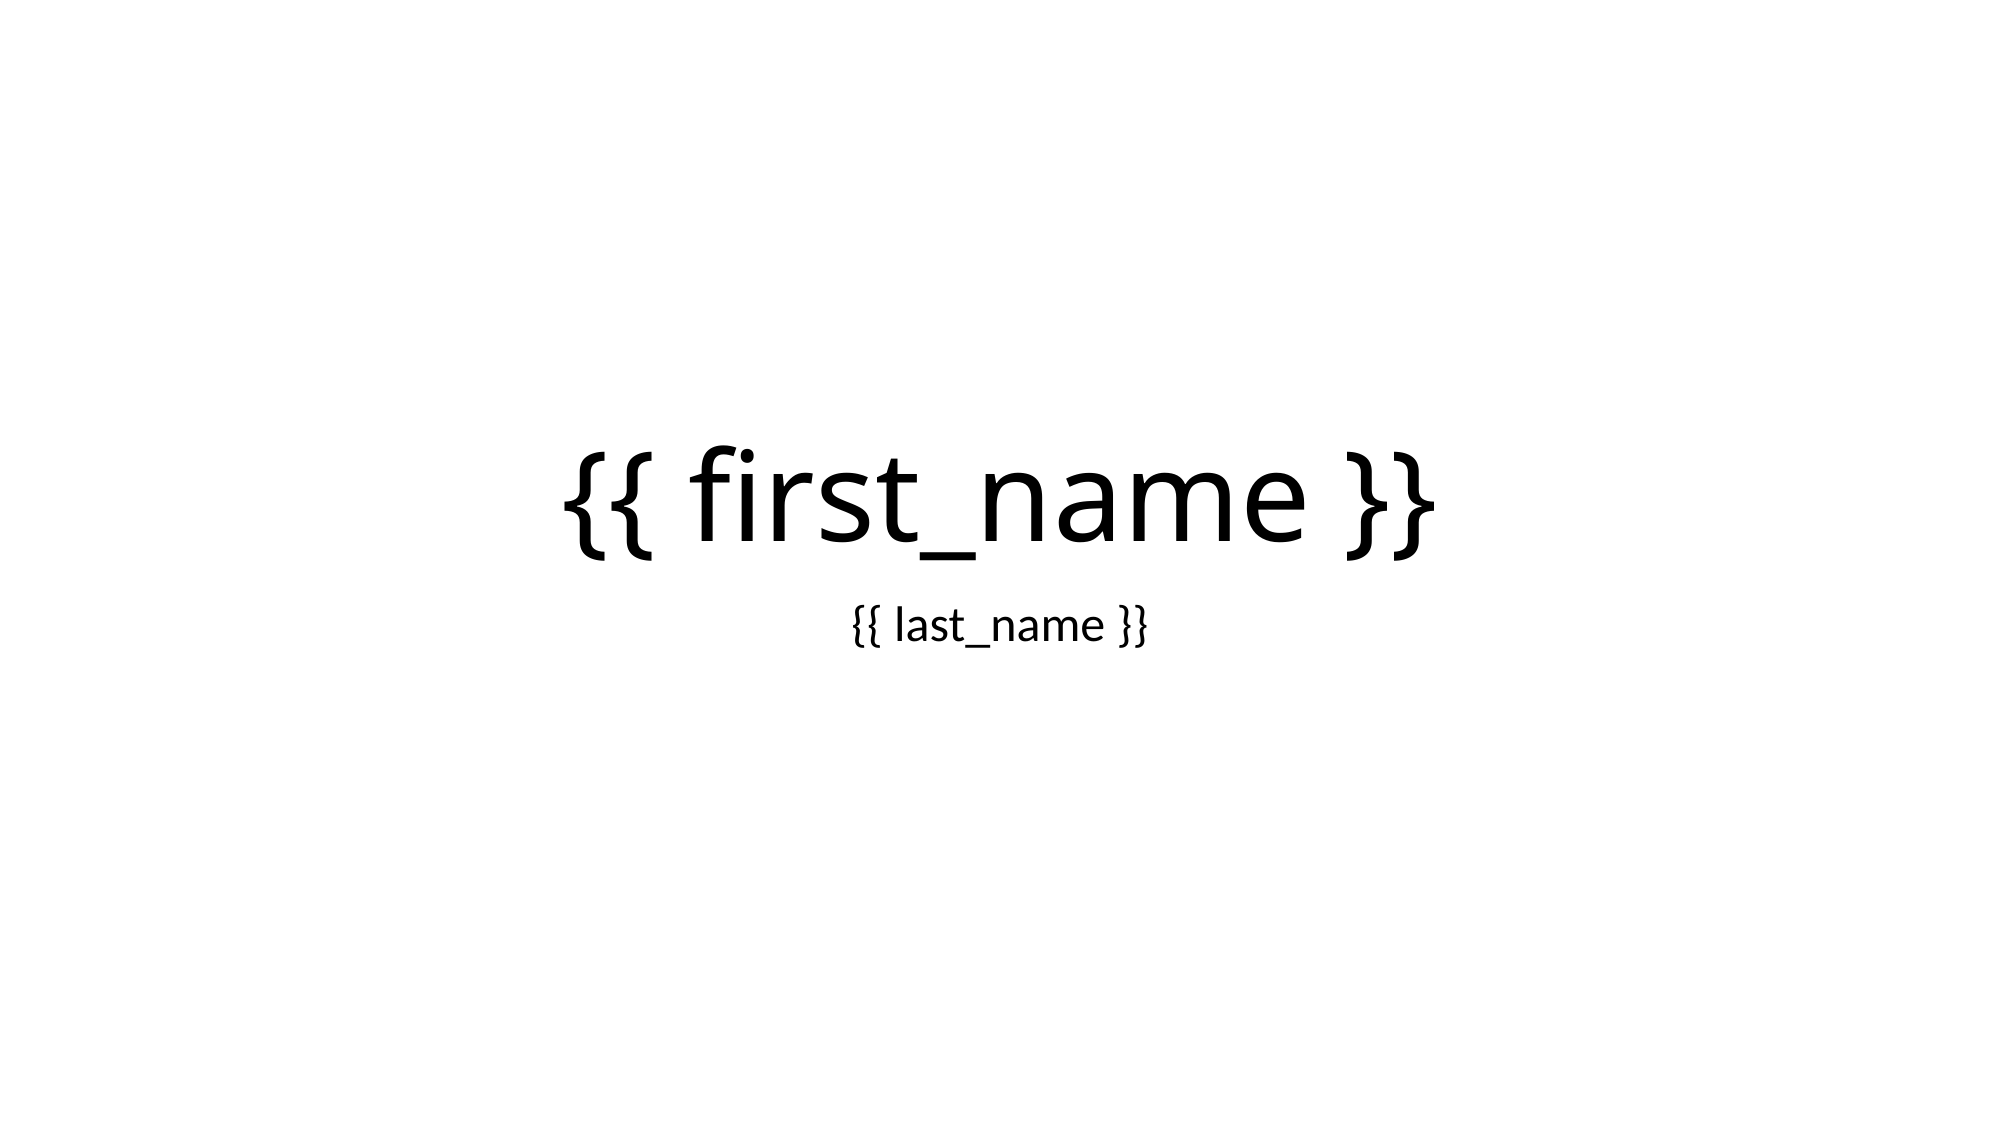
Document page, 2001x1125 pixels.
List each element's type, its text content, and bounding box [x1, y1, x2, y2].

subtitle {{ last_name }} [249, 590, 1750, 863]
title {{ first_name }} [249, 184, 1750, 576]
